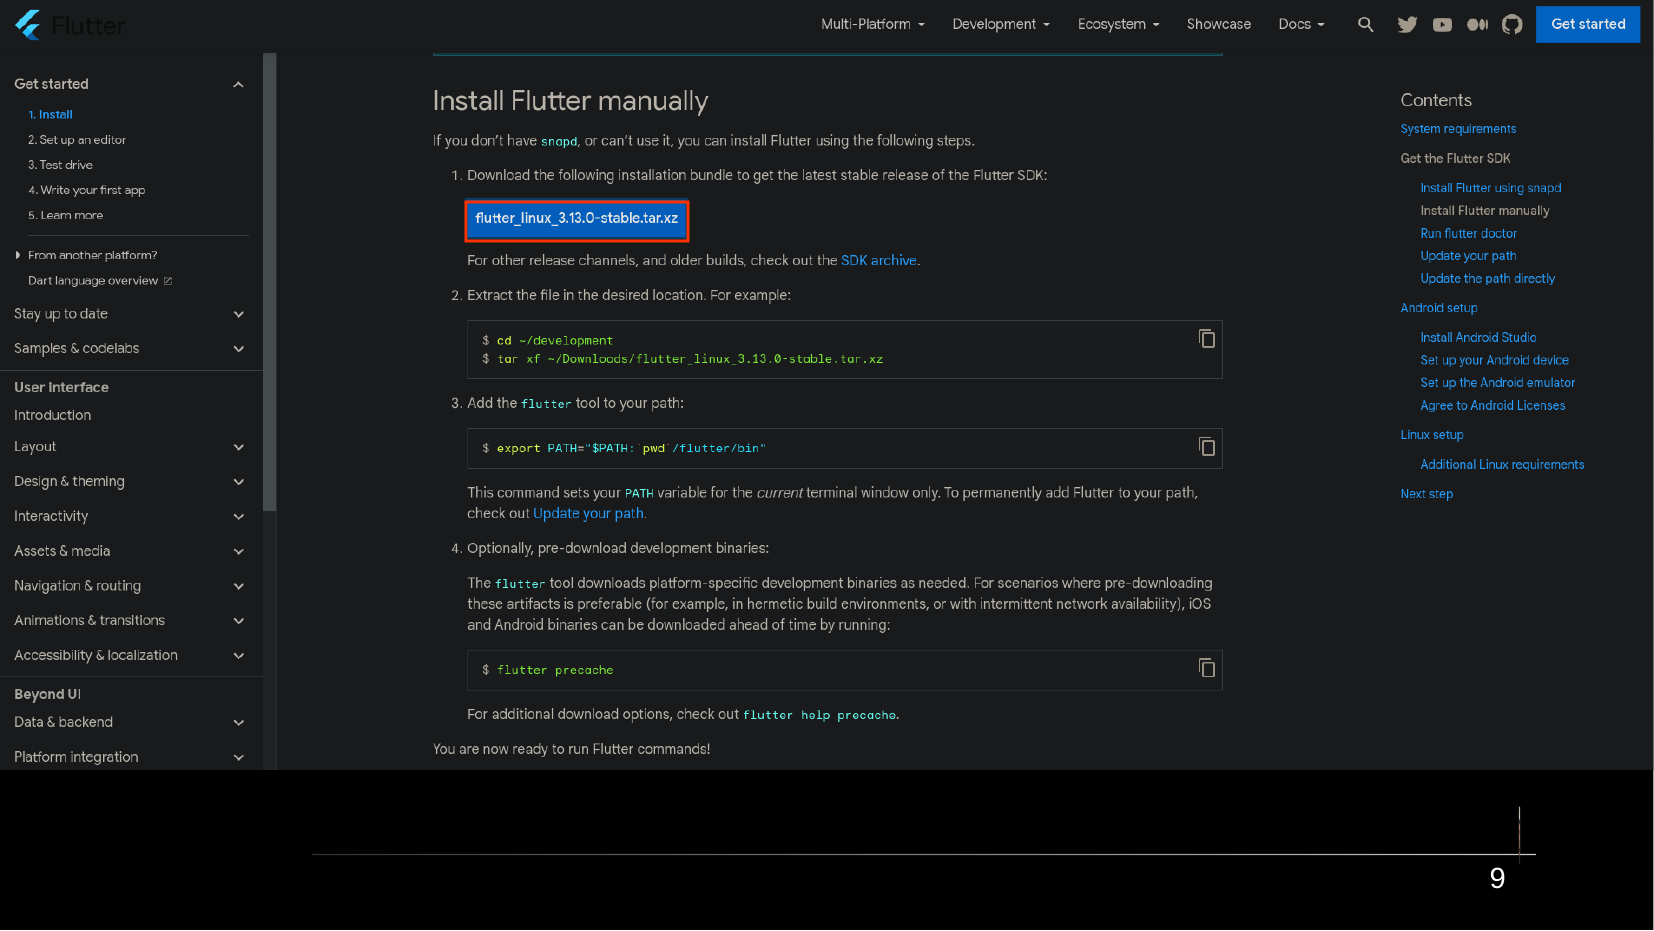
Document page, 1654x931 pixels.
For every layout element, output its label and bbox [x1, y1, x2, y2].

picture [0, 0, 1654, 770]
